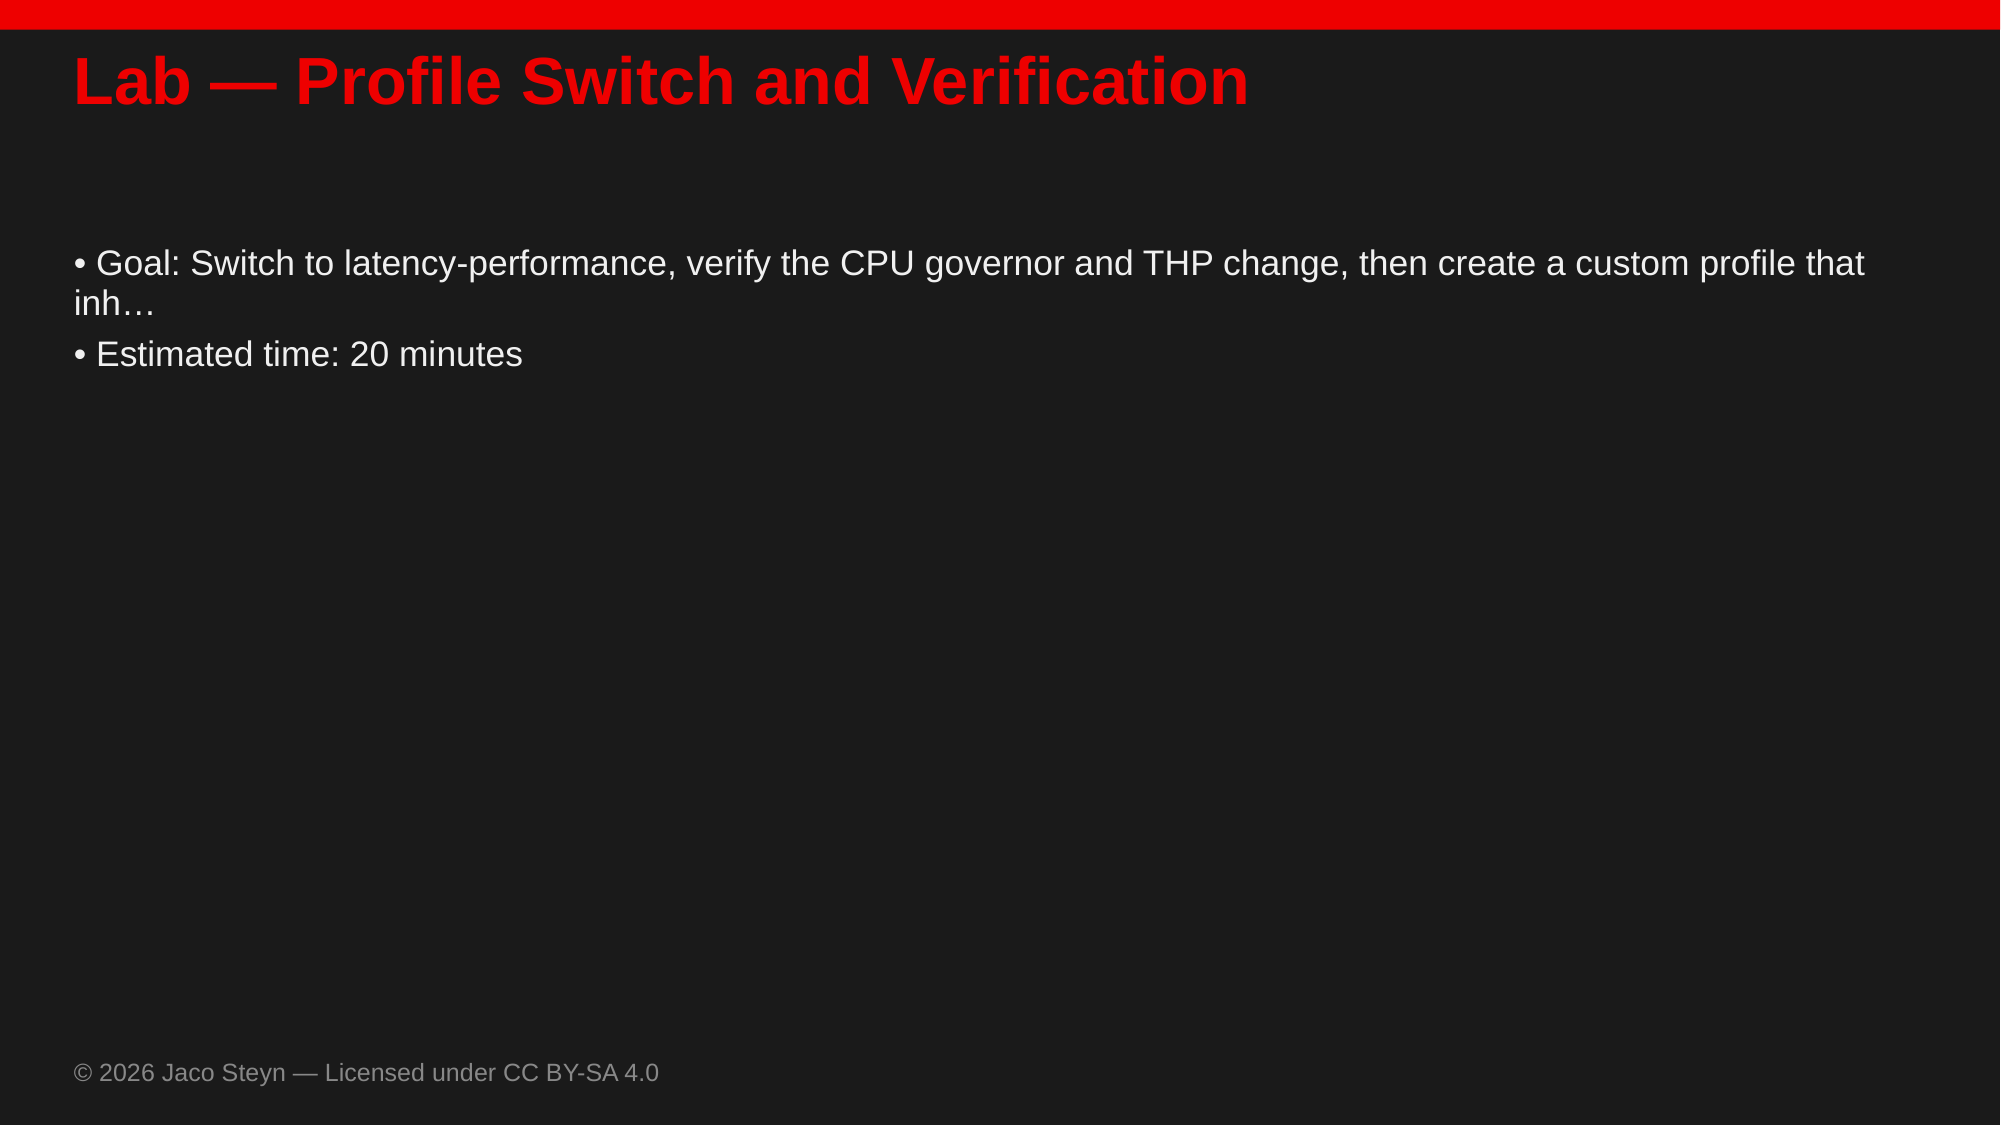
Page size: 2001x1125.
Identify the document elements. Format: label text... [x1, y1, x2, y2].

text_box © 2026 Jaco Steyn — Licensed under CC BY-SA 4.0 [59, 1051, 1942, 1093]
text_box [0, 0, 2001, 30]
text_box Lab — Profile Switch and Verification [59, 36, 1942, 208]
text_box • Goal: Switch to latency-performance, verify the CPU governor and THP change, then create a custom profile that inh… • Estimated time: 20 minutes [59, 236, 1942, 1037]
